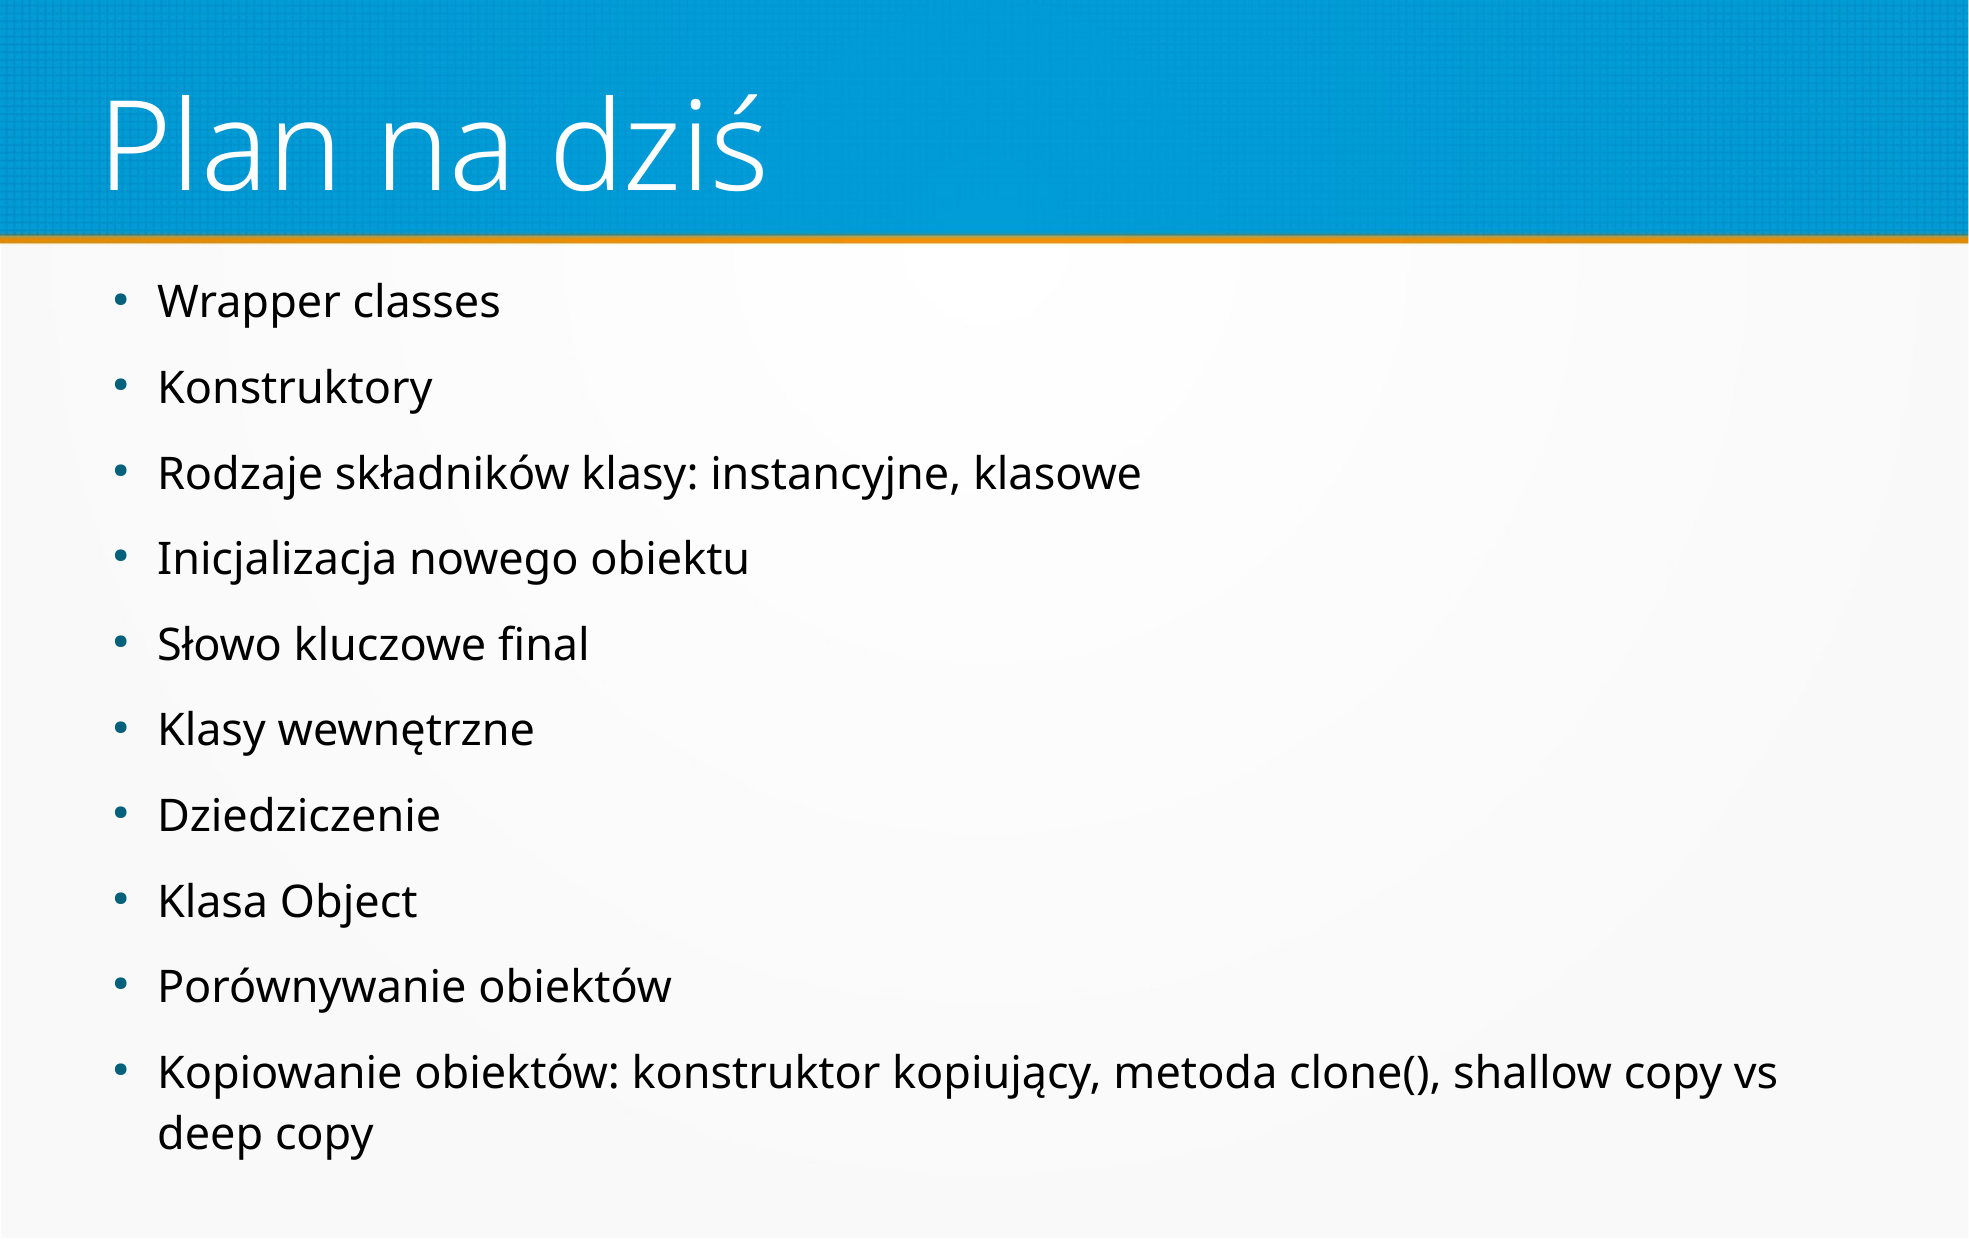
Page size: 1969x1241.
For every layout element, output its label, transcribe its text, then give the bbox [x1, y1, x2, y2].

list Wrapper classes Konstruktory Rodzaje składników klasy: instancyjne, klasowe Inicjalizacja nowego obiektu Słowo kluczowe final Klasy wewnętrzne Dziedziczenie Klasa Object Porównywanie obiektów Kopiowanie obiektów: konstruktor kopiujący, metoda clone(), shallow copy vs deep copy [98, 270, 1861, 1171]
title Plan na dziś [98, 19, 1870, 227]
picture [0, 233, 1969, 1241]
